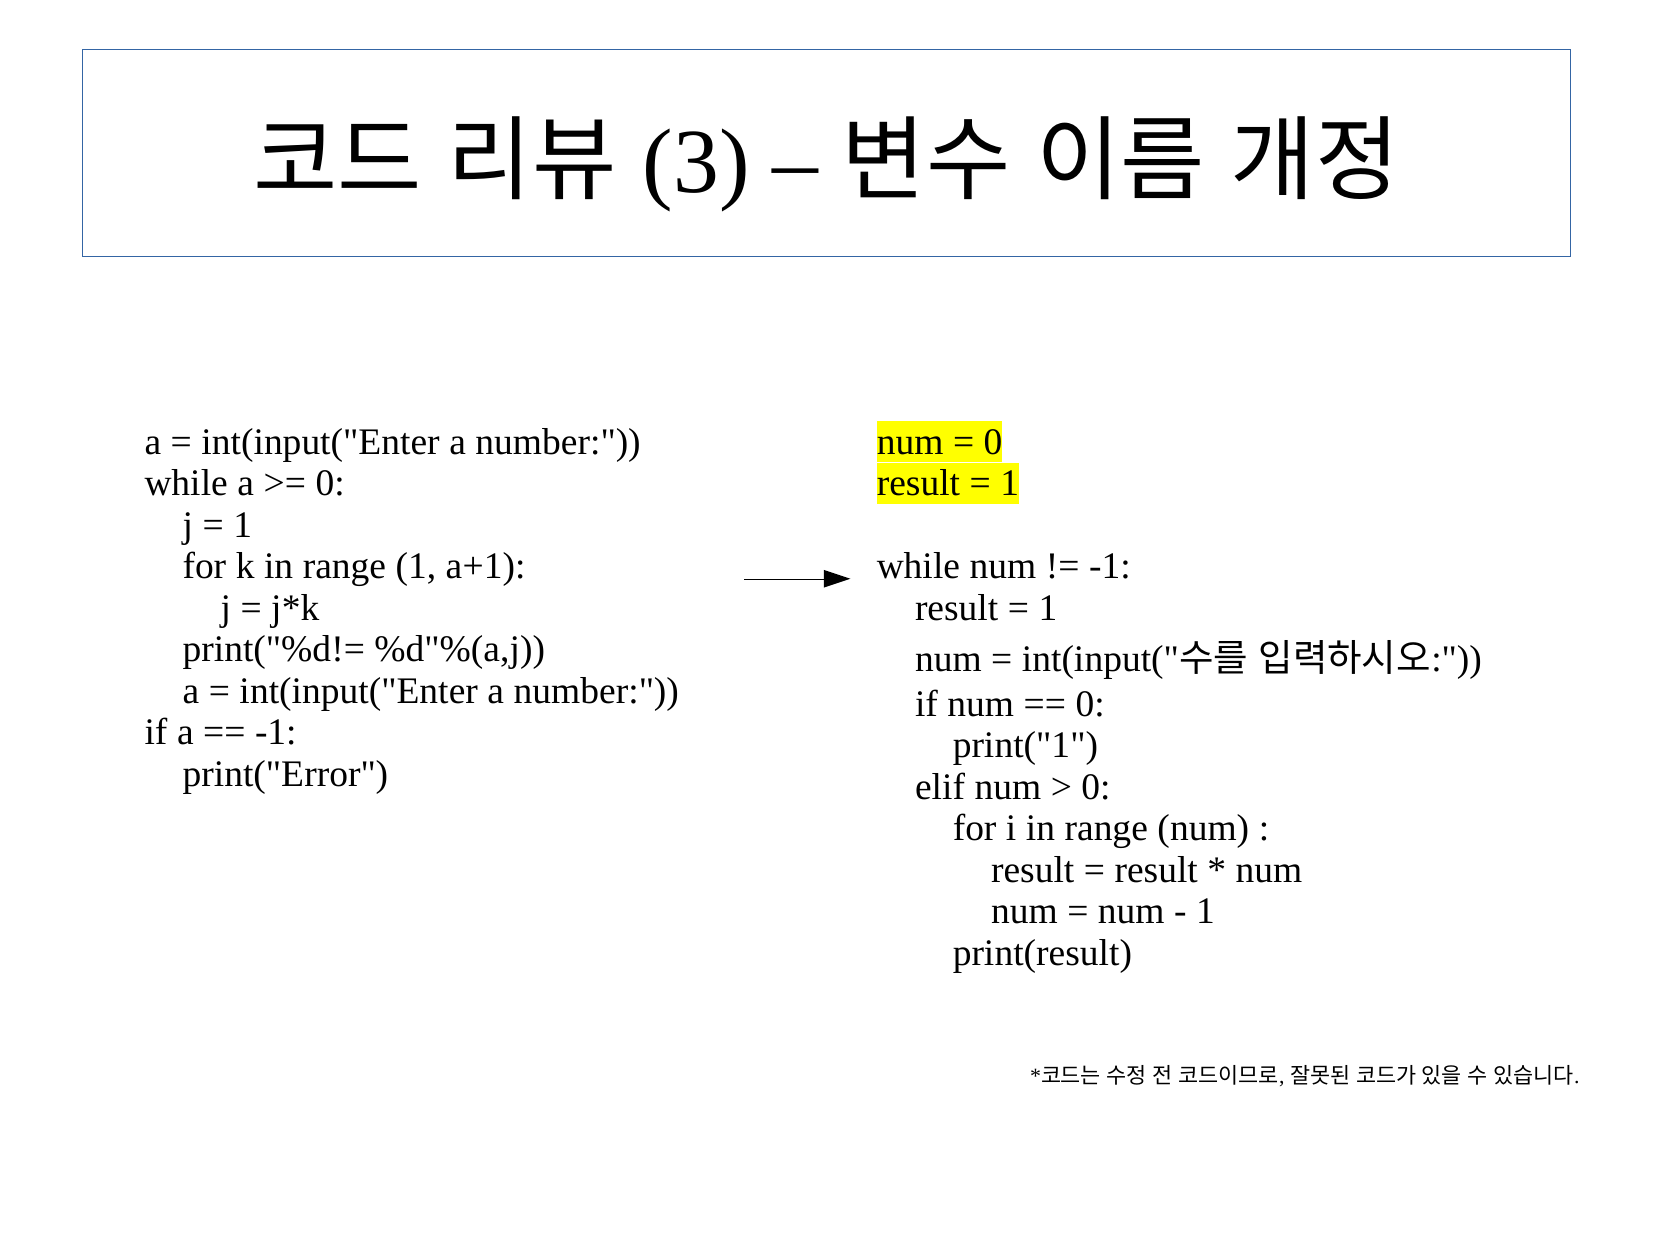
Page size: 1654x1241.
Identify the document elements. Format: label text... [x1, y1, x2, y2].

text_box a = int(input("Enter a number:")) while a >= 0: j = 1 for k in range (1, a+1): j = j*k print("%d!= %d"%(a,j)) a = int(input("Enter a number:")) if a == -1: print("Error") [129, 413, 827, 1010]
text_box *코드는 수정 전 코드이므로, 잘못된 코드가 있을 수 있습니다. [1015, 1051, 1654, 1233]
title 코드 리뷰 (3) – 변수 이름 개정 [82, 49, 1571, 257]
text_box num = 0 result = 1 while num != -1: result = 1 num = int(input("수를 입력하시오:")) if num == 0: print("1") elif num > 0: for i in range (num) : result = result * num num = num - 1 print(result) [862, 413, 1583, 1241]
